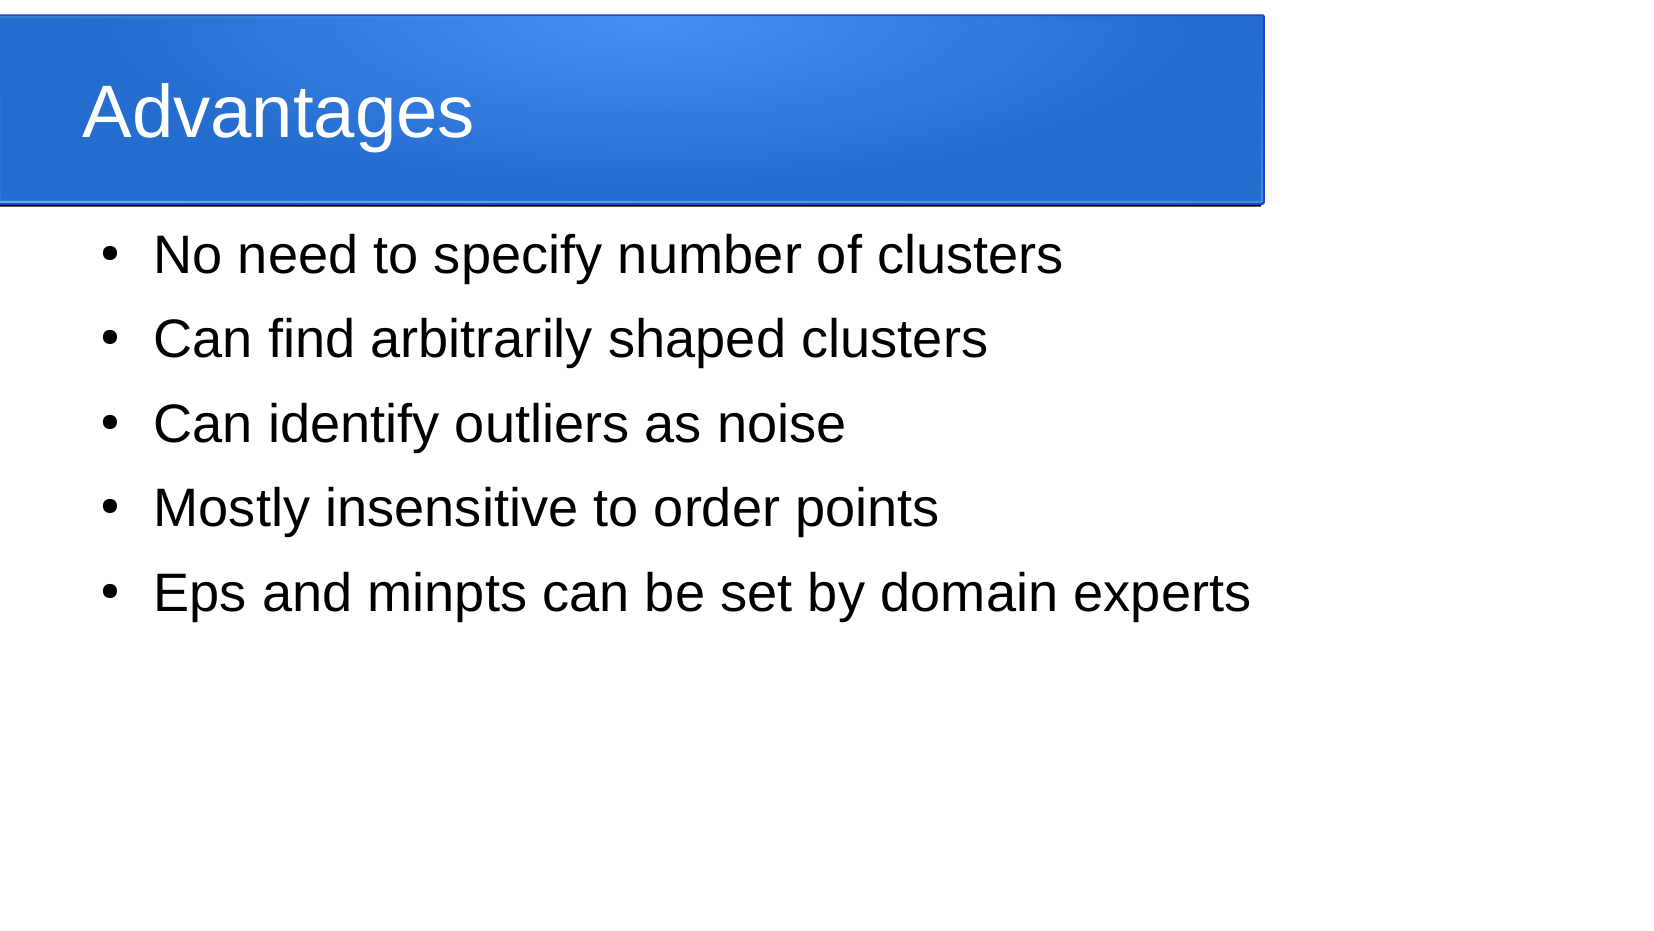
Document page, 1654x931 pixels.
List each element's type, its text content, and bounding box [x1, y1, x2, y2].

title Advantages [82, 35, 1235, 189]
list No need to specify number of clusters Can find arbitrarily shaped clusters Can identify outliers as noise Mostly insensitive to order points Eps and minpts can be set by domain experts [82, 224, 1571, 764]
